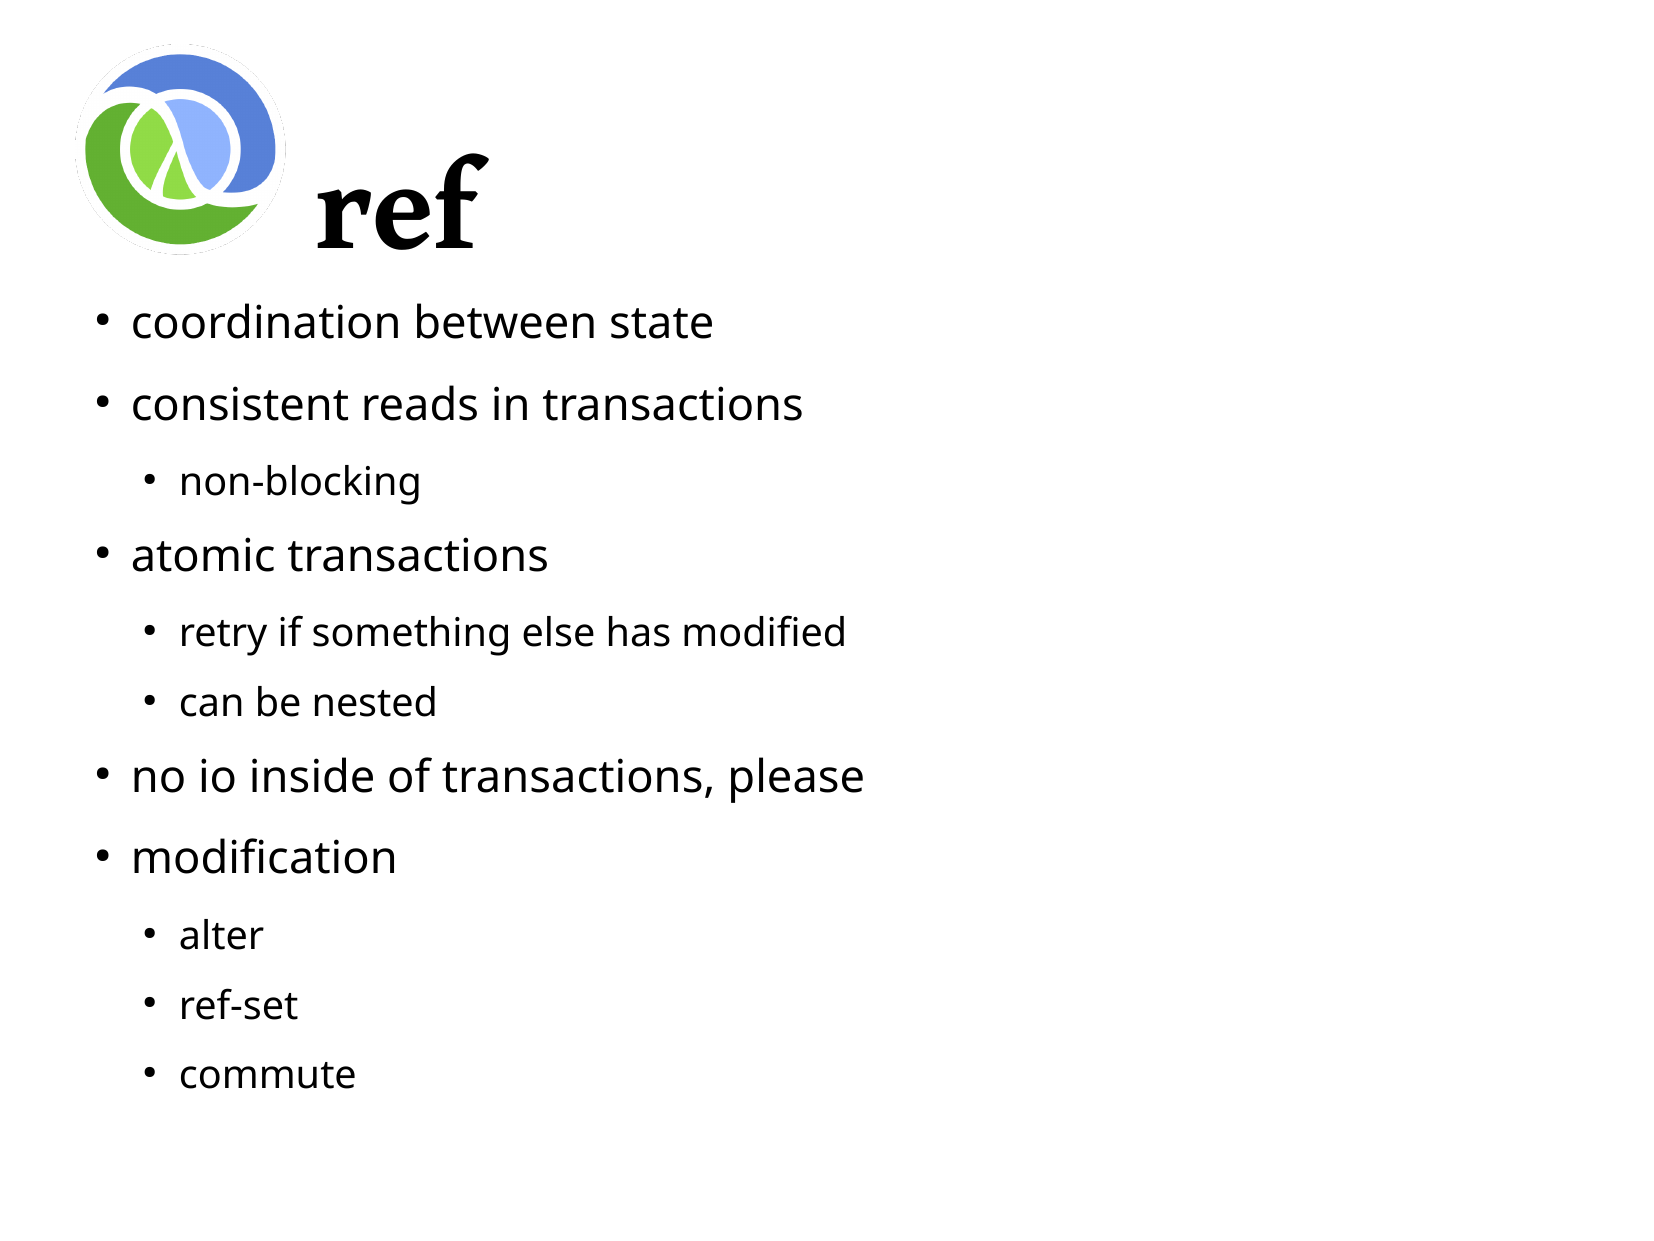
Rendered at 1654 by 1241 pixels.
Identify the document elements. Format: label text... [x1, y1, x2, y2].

picture [75, 44, 286, 255]
list coordination between state consistent reads in transactions non-blocking atomic transactions retry if something else has modified can be nested no io inside of transactions, please modification alter ref-set commute [82, 290, 1571, 1109]
title ref [315, 107, 1571, 290]
